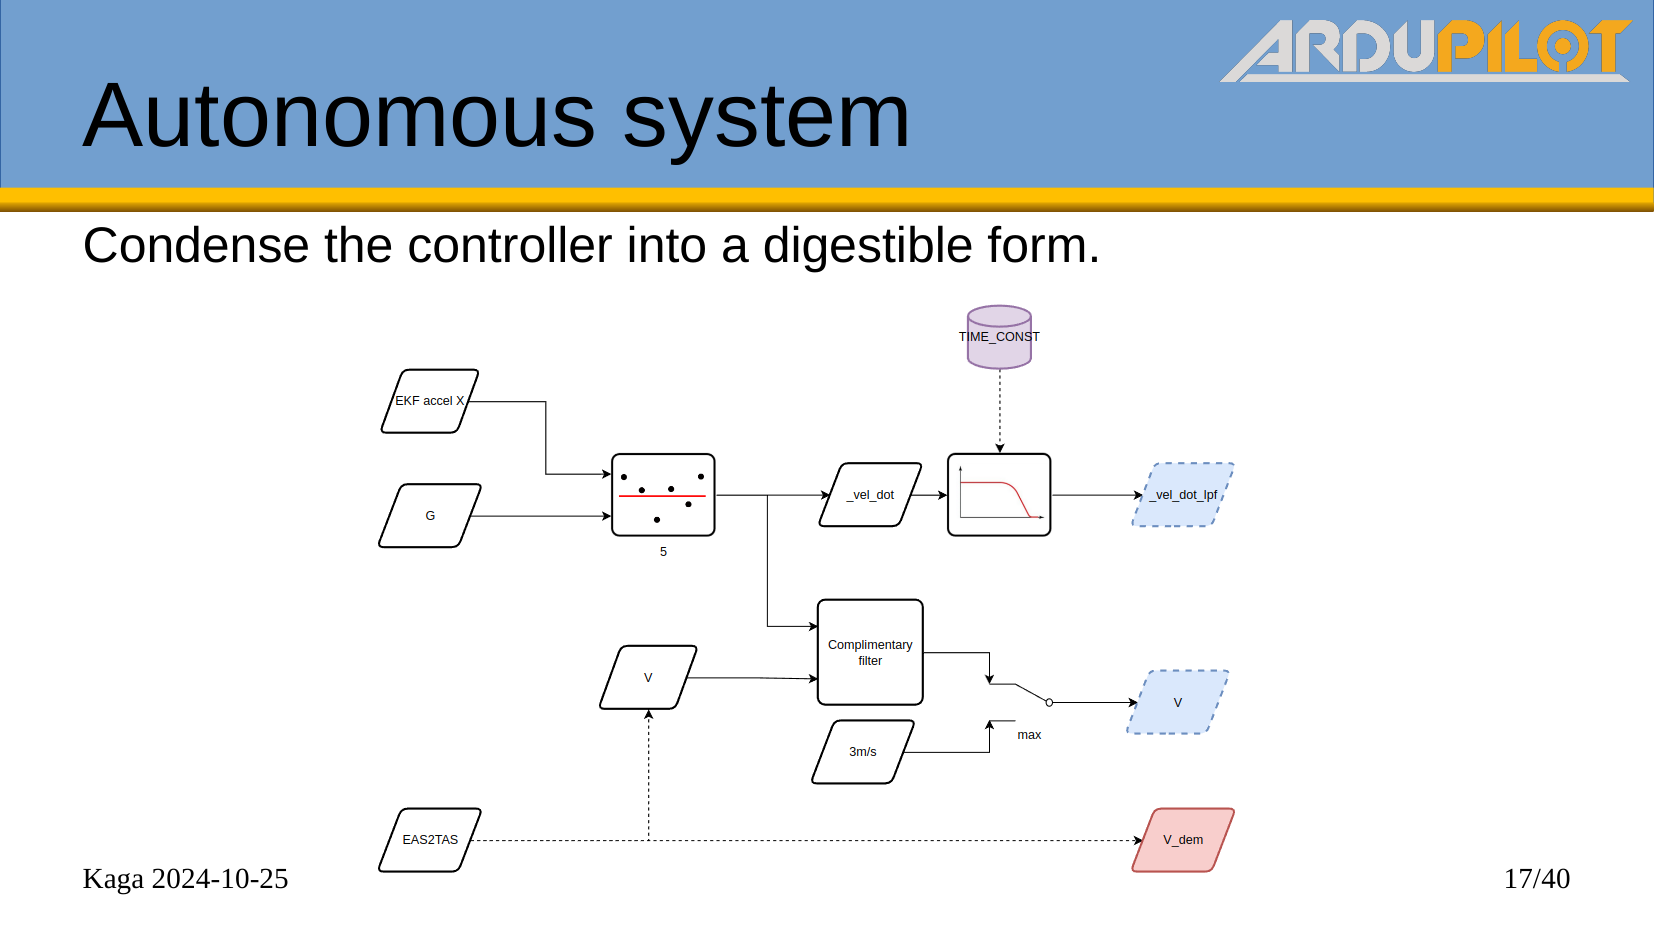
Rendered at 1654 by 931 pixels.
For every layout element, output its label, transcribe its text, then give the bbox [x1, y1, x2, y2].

picture [1219, 20, 1633, 82]
title Autonomous system [82, 37, 1571, 193]
picture [337, 278, 1262, 901]
list Condense the controller into a digestible form. [82, 217, 1571, 757]
